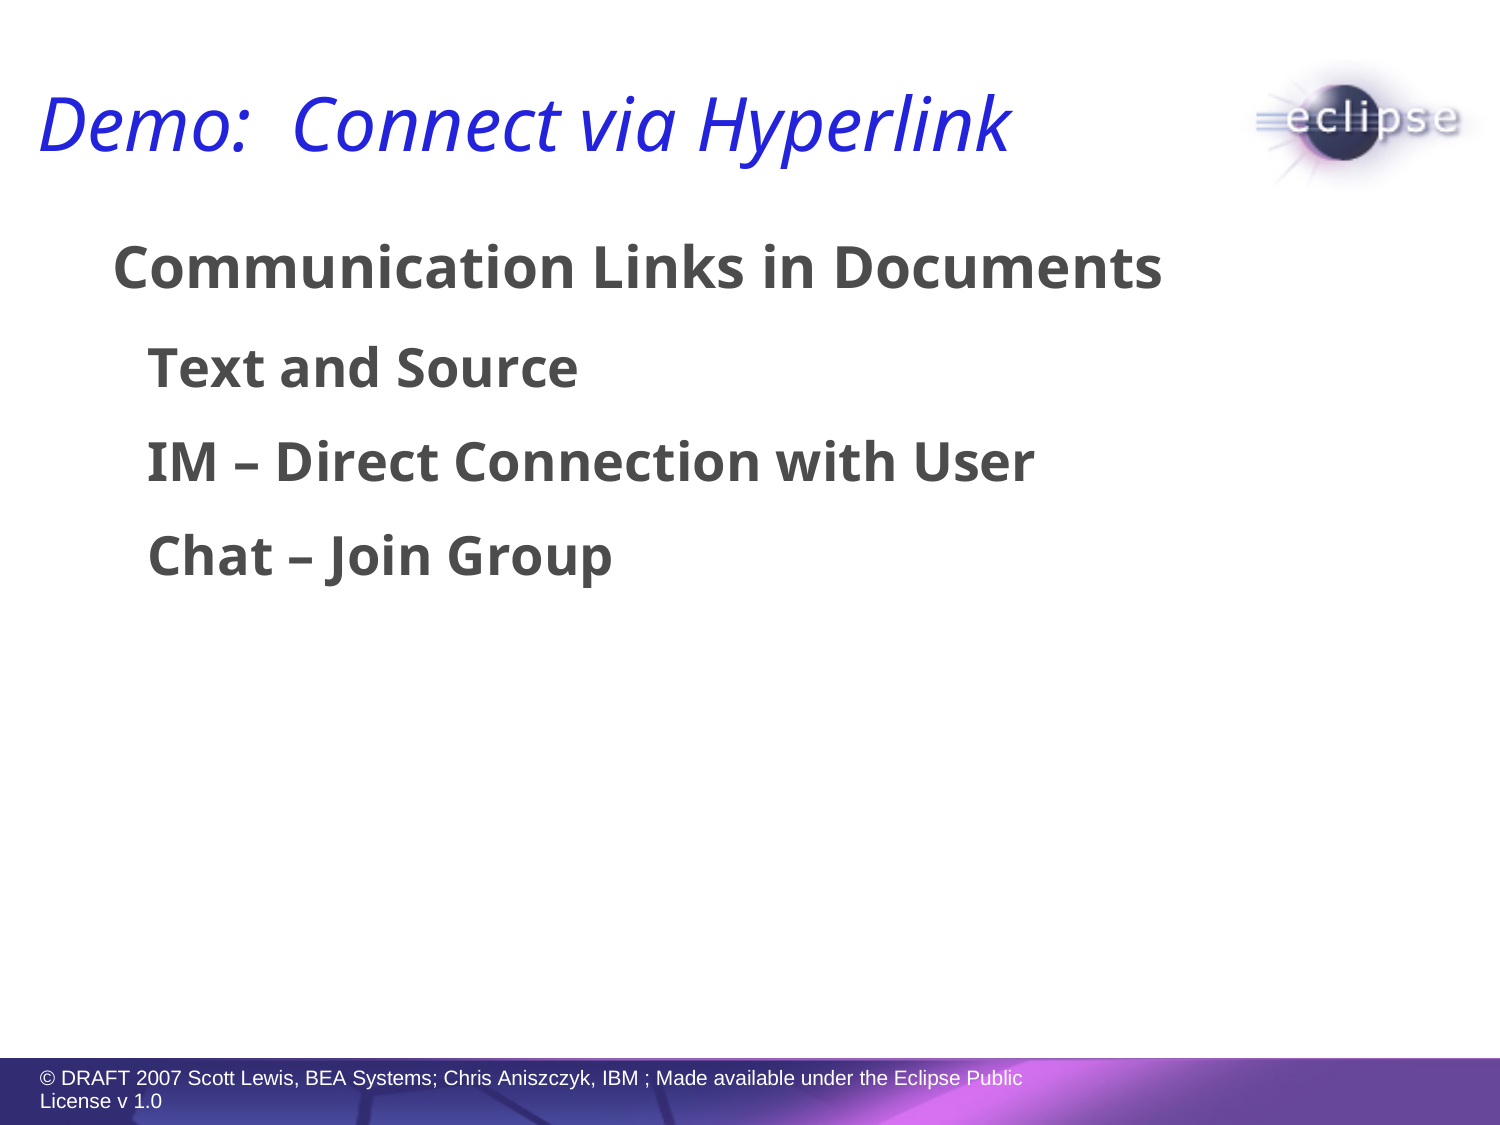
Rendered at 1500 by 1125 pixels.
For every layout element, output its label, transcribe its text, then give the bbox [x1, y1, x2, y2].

picture [0, 1058, 1500, 1125]
list Communication Links in Documents Text and Source IM – Direct Connection with User Chat – Join Group [112, 224, 1388, 1006]
picture [1222, 60, 1500, 191]
title Demo: Connect via Hyperlink [37, 78, 1234, 170]
